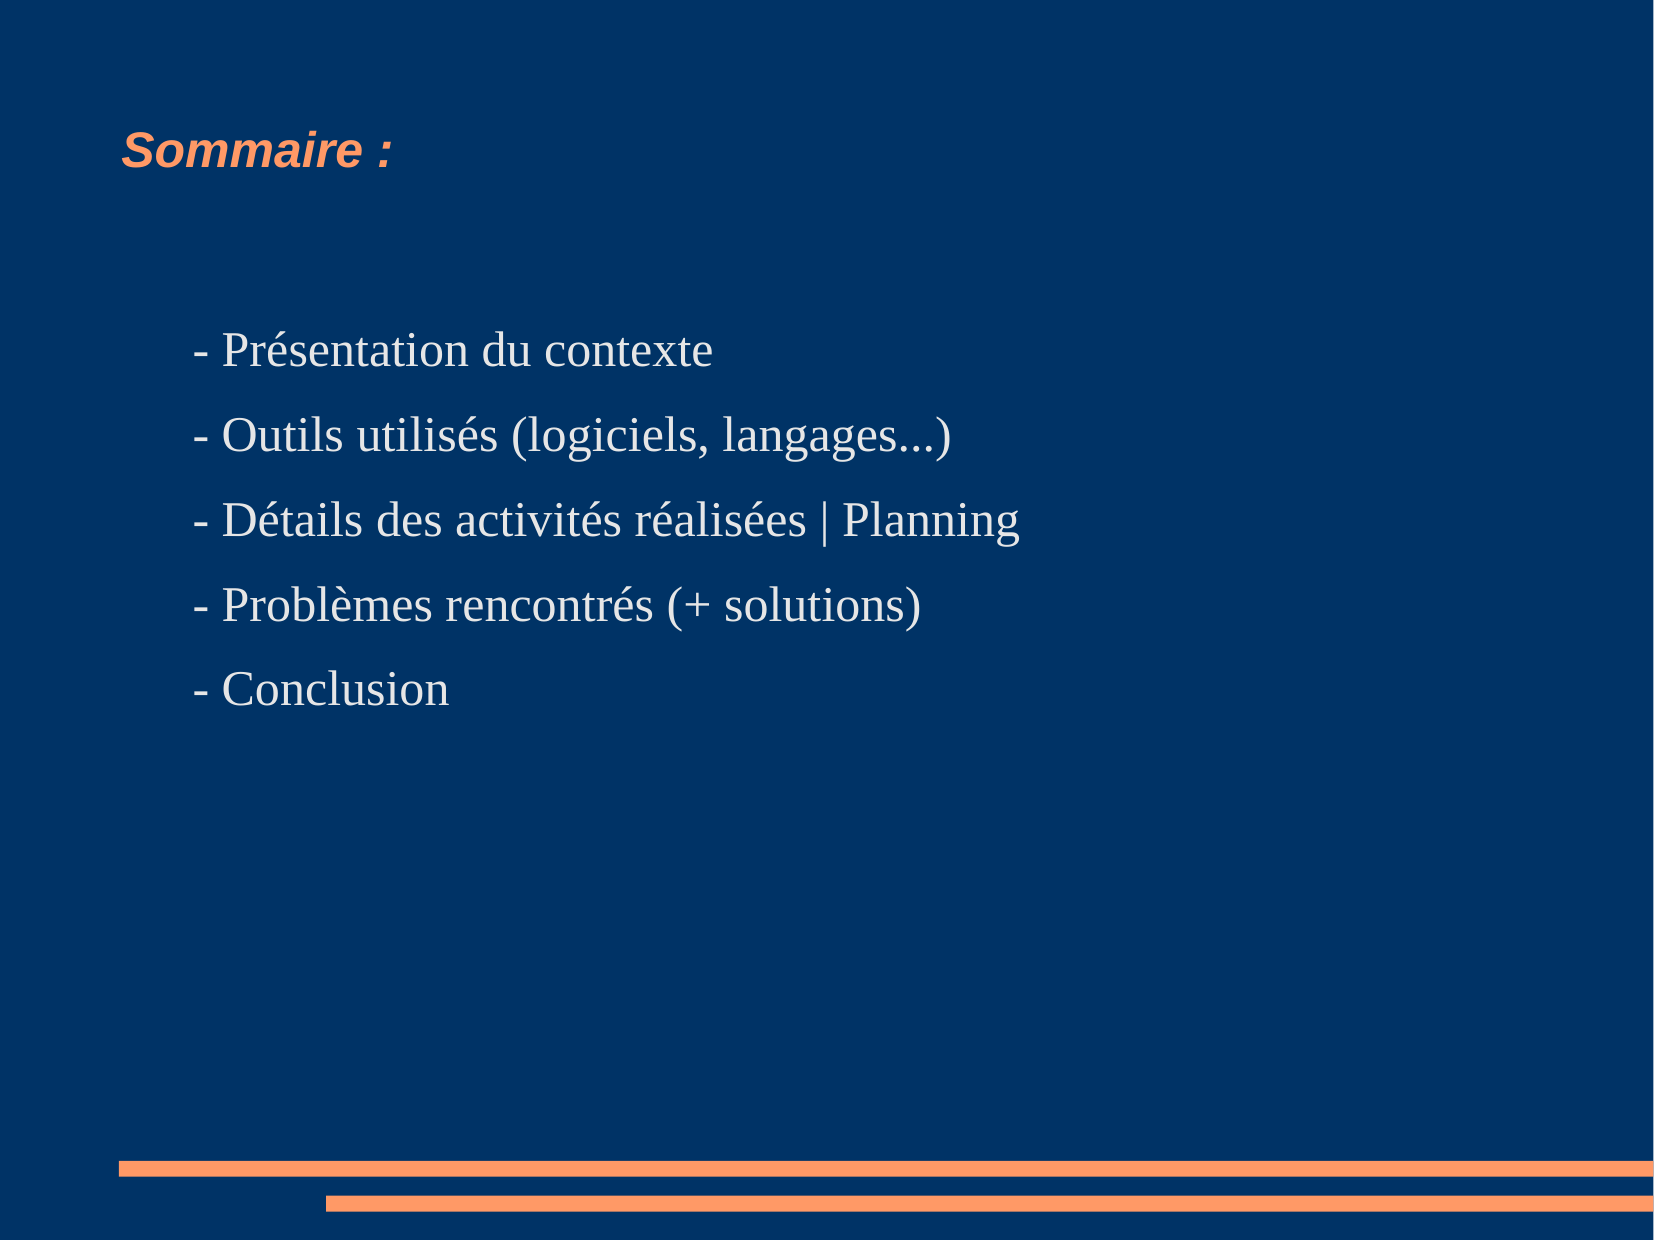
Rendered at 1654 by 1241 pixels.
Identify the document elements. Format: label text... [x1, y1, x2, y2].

list - Présentation du contexte - Outils utilisés (logiciels, langages...) - Détails des activités réalisées | Planning - Problèmes rencontrés (+ solutions) - Conclusion [121, 322, 1561, 1132]
title Sommaire : [121, 46, 1534, 254]
